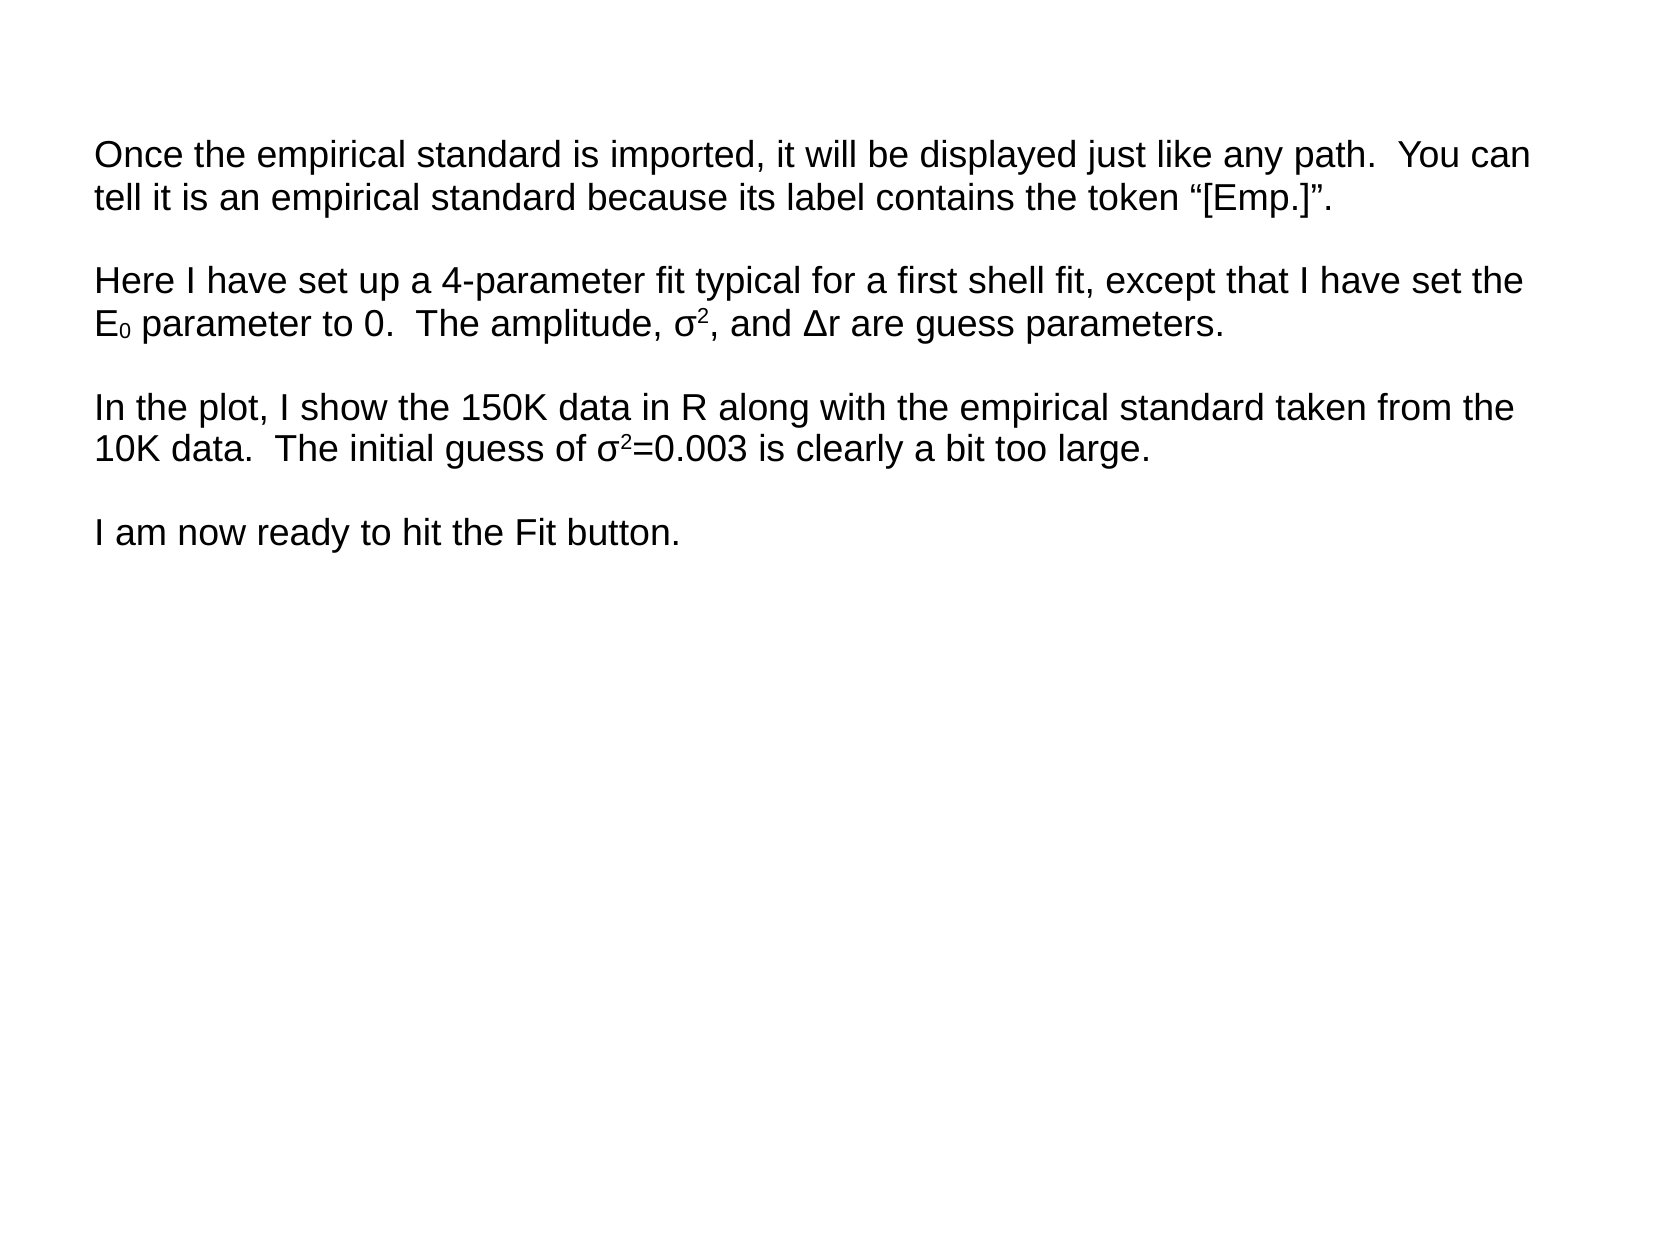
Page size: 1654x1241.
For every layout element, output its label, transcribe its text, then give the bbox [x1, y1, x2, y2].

text_box Once the empirical standard is imported, it will be displayed just like any path. You can tell it is an empirical standard because its label contains the token “[Emp.]”. Here I have set up a 4-parameter fit typical for a first shell fit, except that I have set the E0 parameter to 0. The amplitude, σ2, and Δr are guess parameters. In the plot, I show the 150K data in R along with the empirical standard taken from the 10K data. The initial guess of σ2=0.003 is clearly a bit too large. I am now ready to hit the Fit button. [79, 126, 1576, 577]
